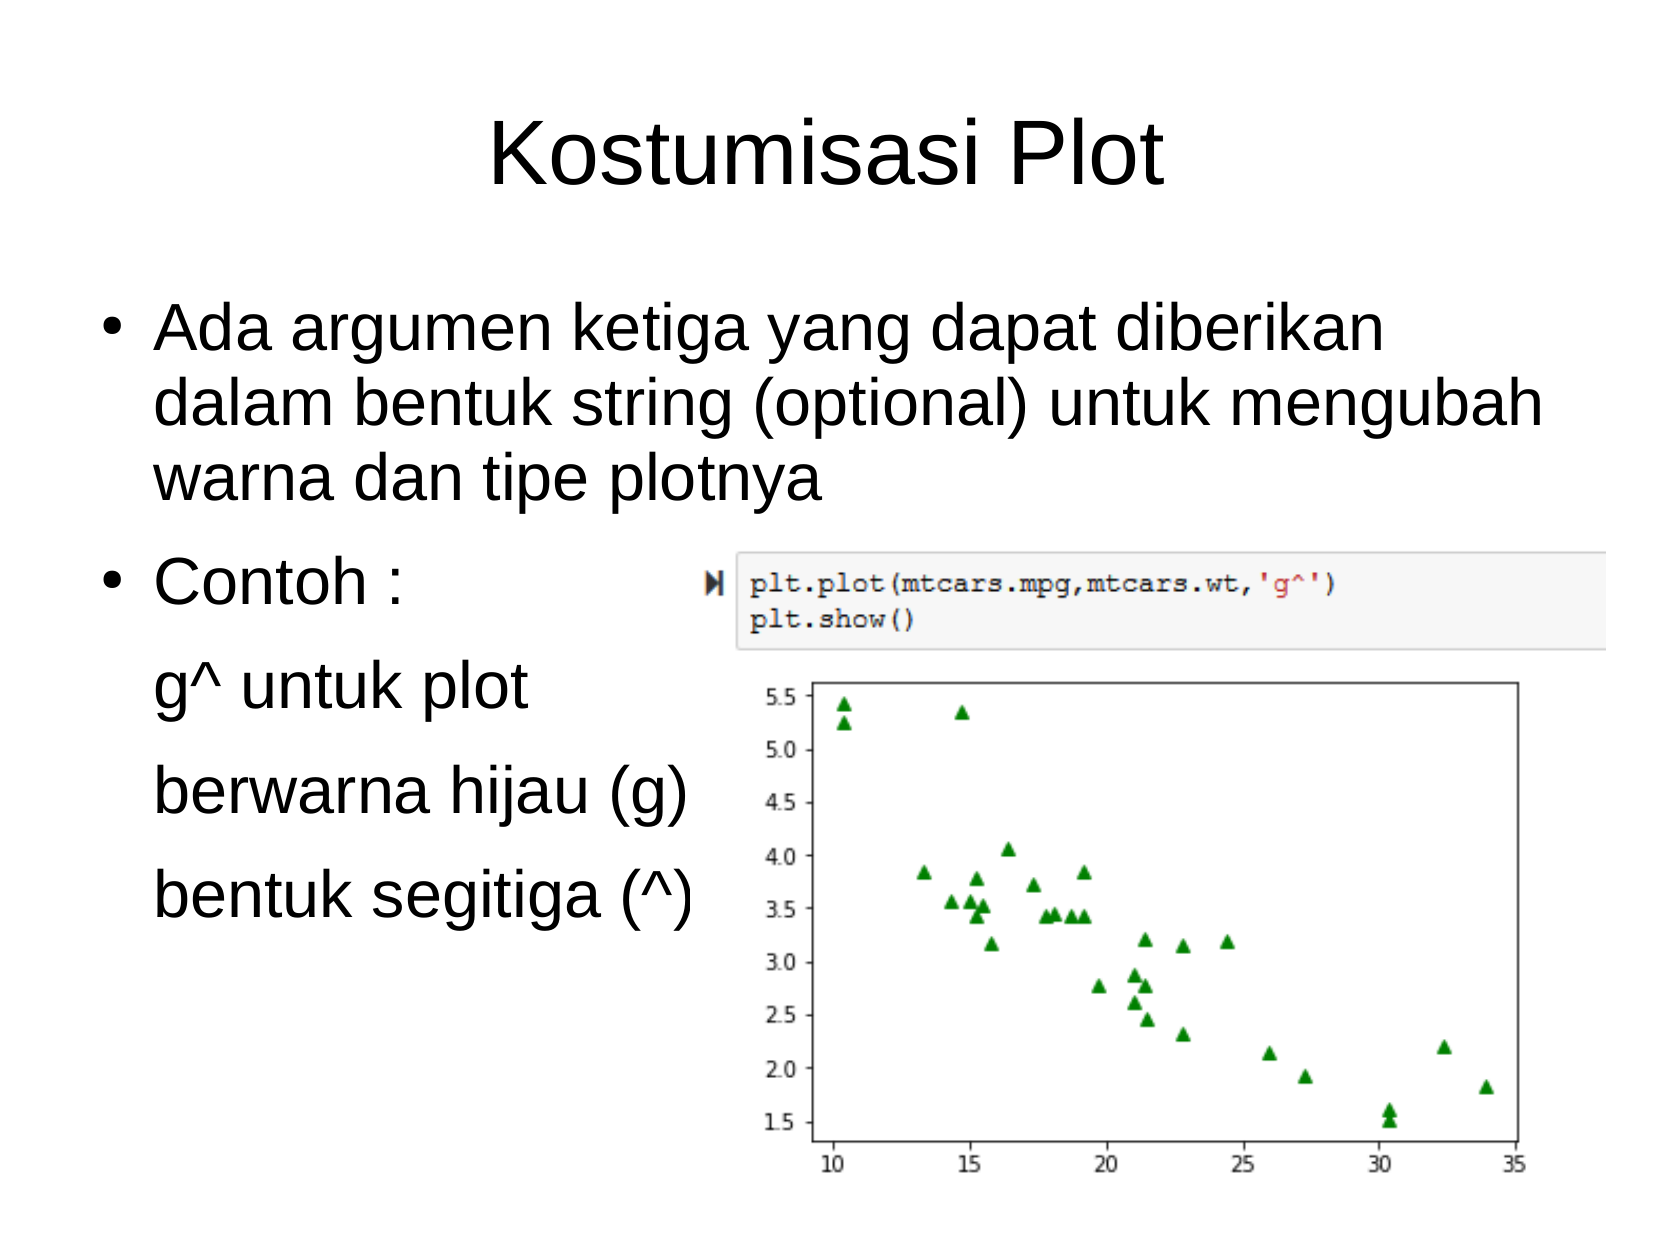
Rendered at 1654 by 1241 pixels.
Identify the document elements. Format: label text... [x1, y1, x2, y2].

picture [690, 531, 1606, 1201]
title Kostumisasi Plot [82, 49, 1571, 257]
list Ada argumen ketiga yang dapat diberikan dalam bentuk string (optional) untuk mengubah warna dan tipe plotnya Contoh : g^ untuk plot berwarna hijau (g) bentuk segitiga (^) [82, 290, 1571, 1010]
